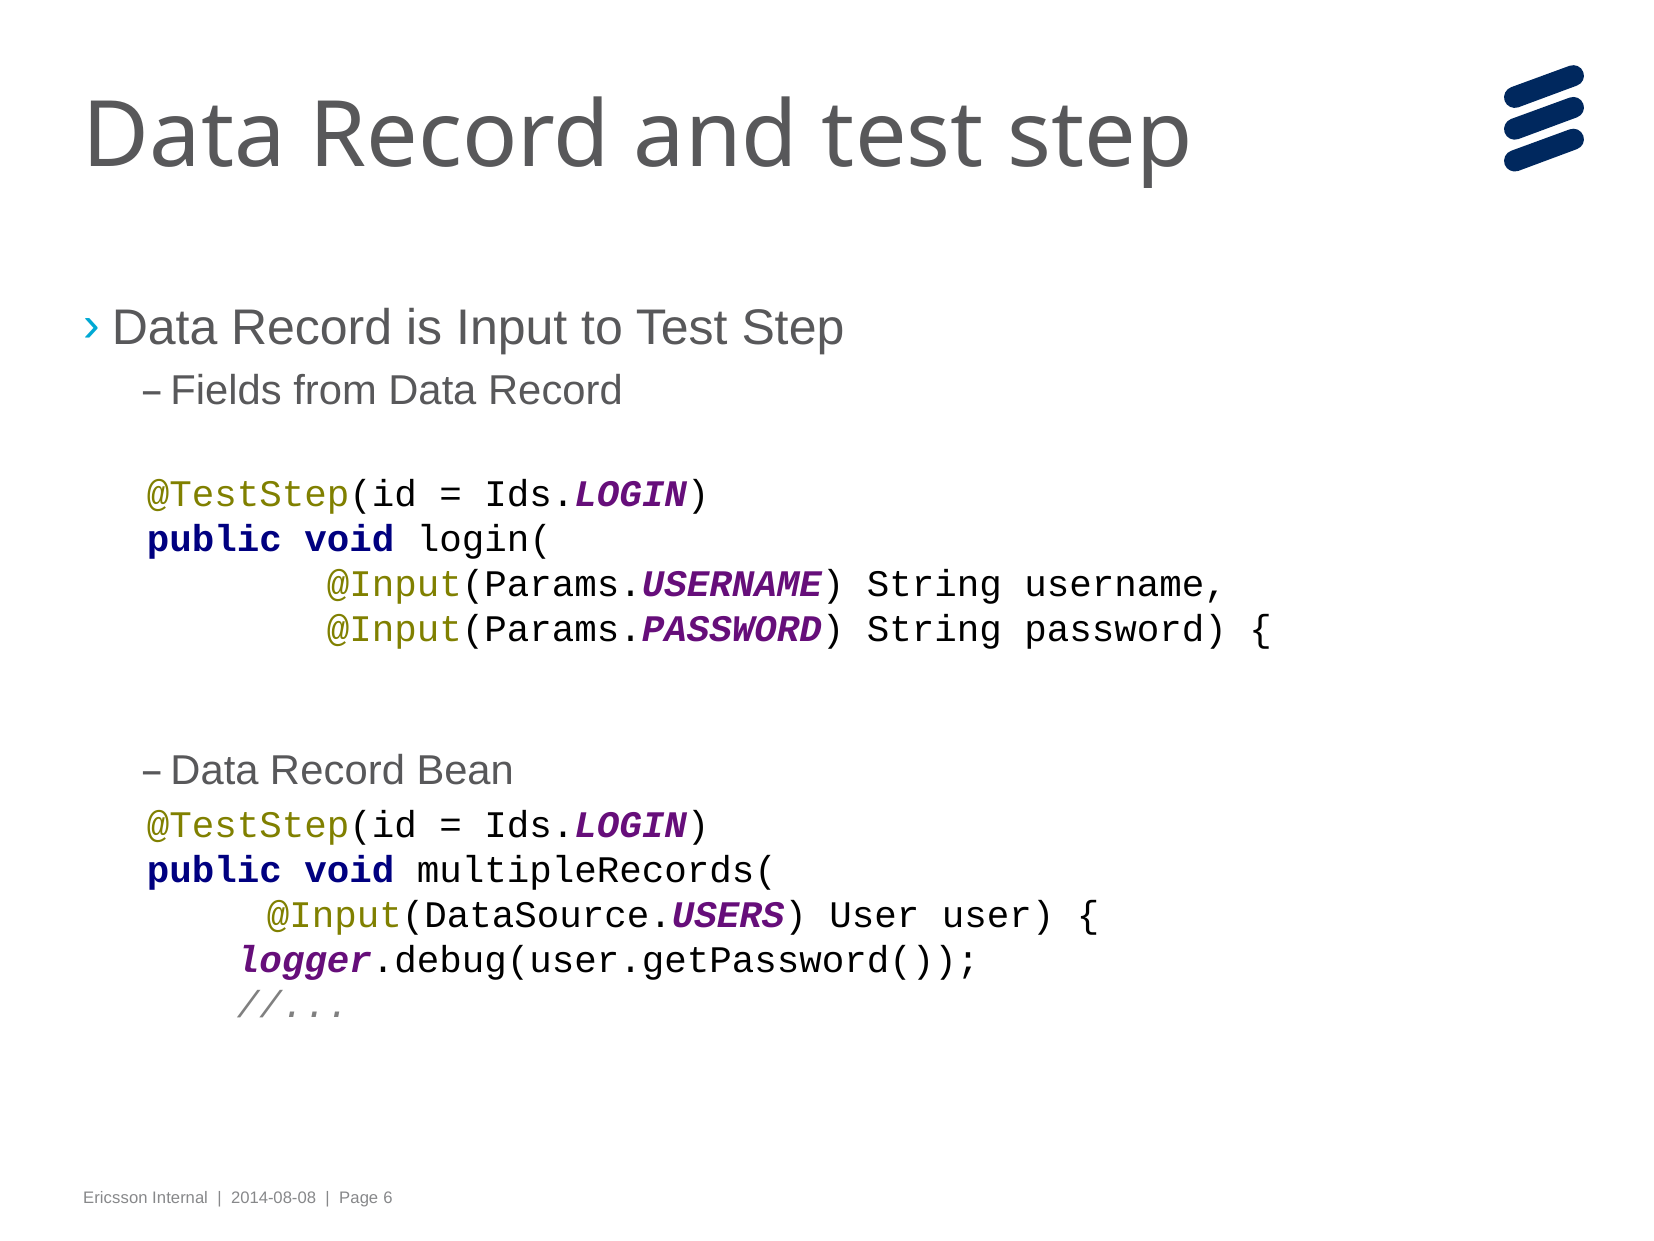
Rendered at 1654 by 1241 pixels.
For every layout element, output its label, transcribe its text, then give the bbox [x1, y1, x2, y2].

title Data Record and test step [71, 43, 1427, 240]
list Data Record is Input to Test Step Fields from Data Record Data Record Bean [71, 294, 1582, 992]
text_box @TestStep(id = Ids.LOGIN) public void multipleRecords( @Input(DataSource.USERS) User user) { logger.debug(user.getPassword()); //... [131, 792, 1458, 1033]
text_box @TestStep(id = Ids.LOGIN) public void login( @Input(Params.USERNAME) String username, @Input(Params.PASSWORD) String password) { [131, 461, 1427, 657]
